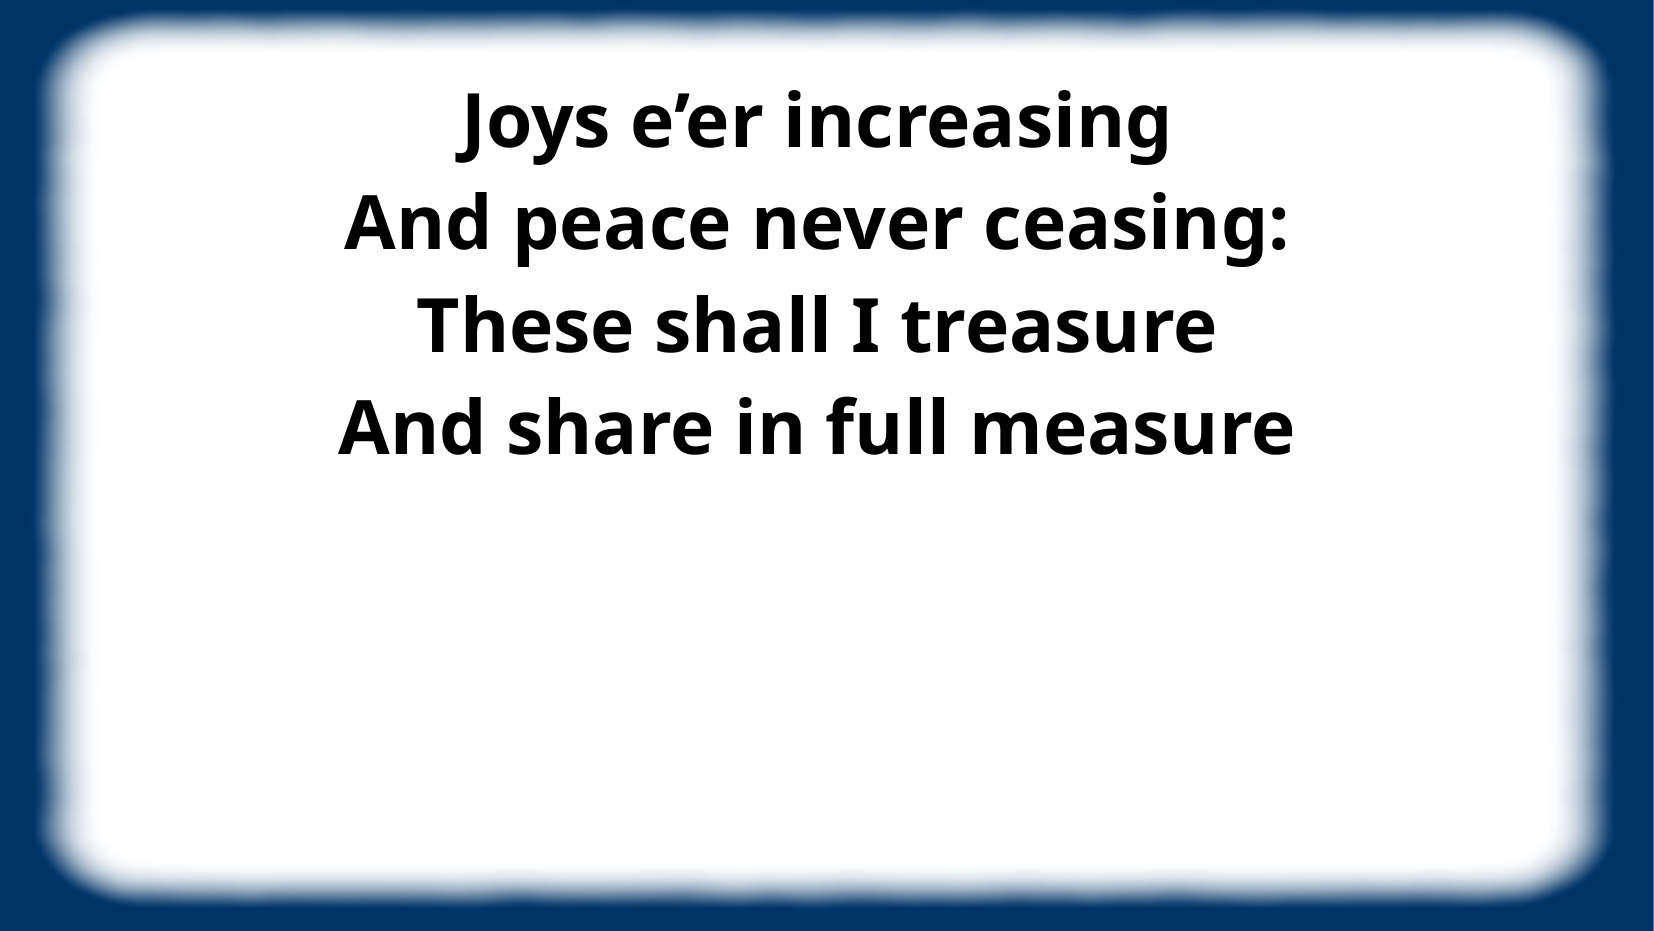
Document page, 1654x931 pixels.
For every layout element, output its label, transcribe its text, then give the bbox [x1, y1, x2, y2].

text_box Joys e’er increasing And peace never ceasing: These shall I treasure And share in full measure [60, 60, 1576, 519]
picture [0, 0, 1654, 931]
